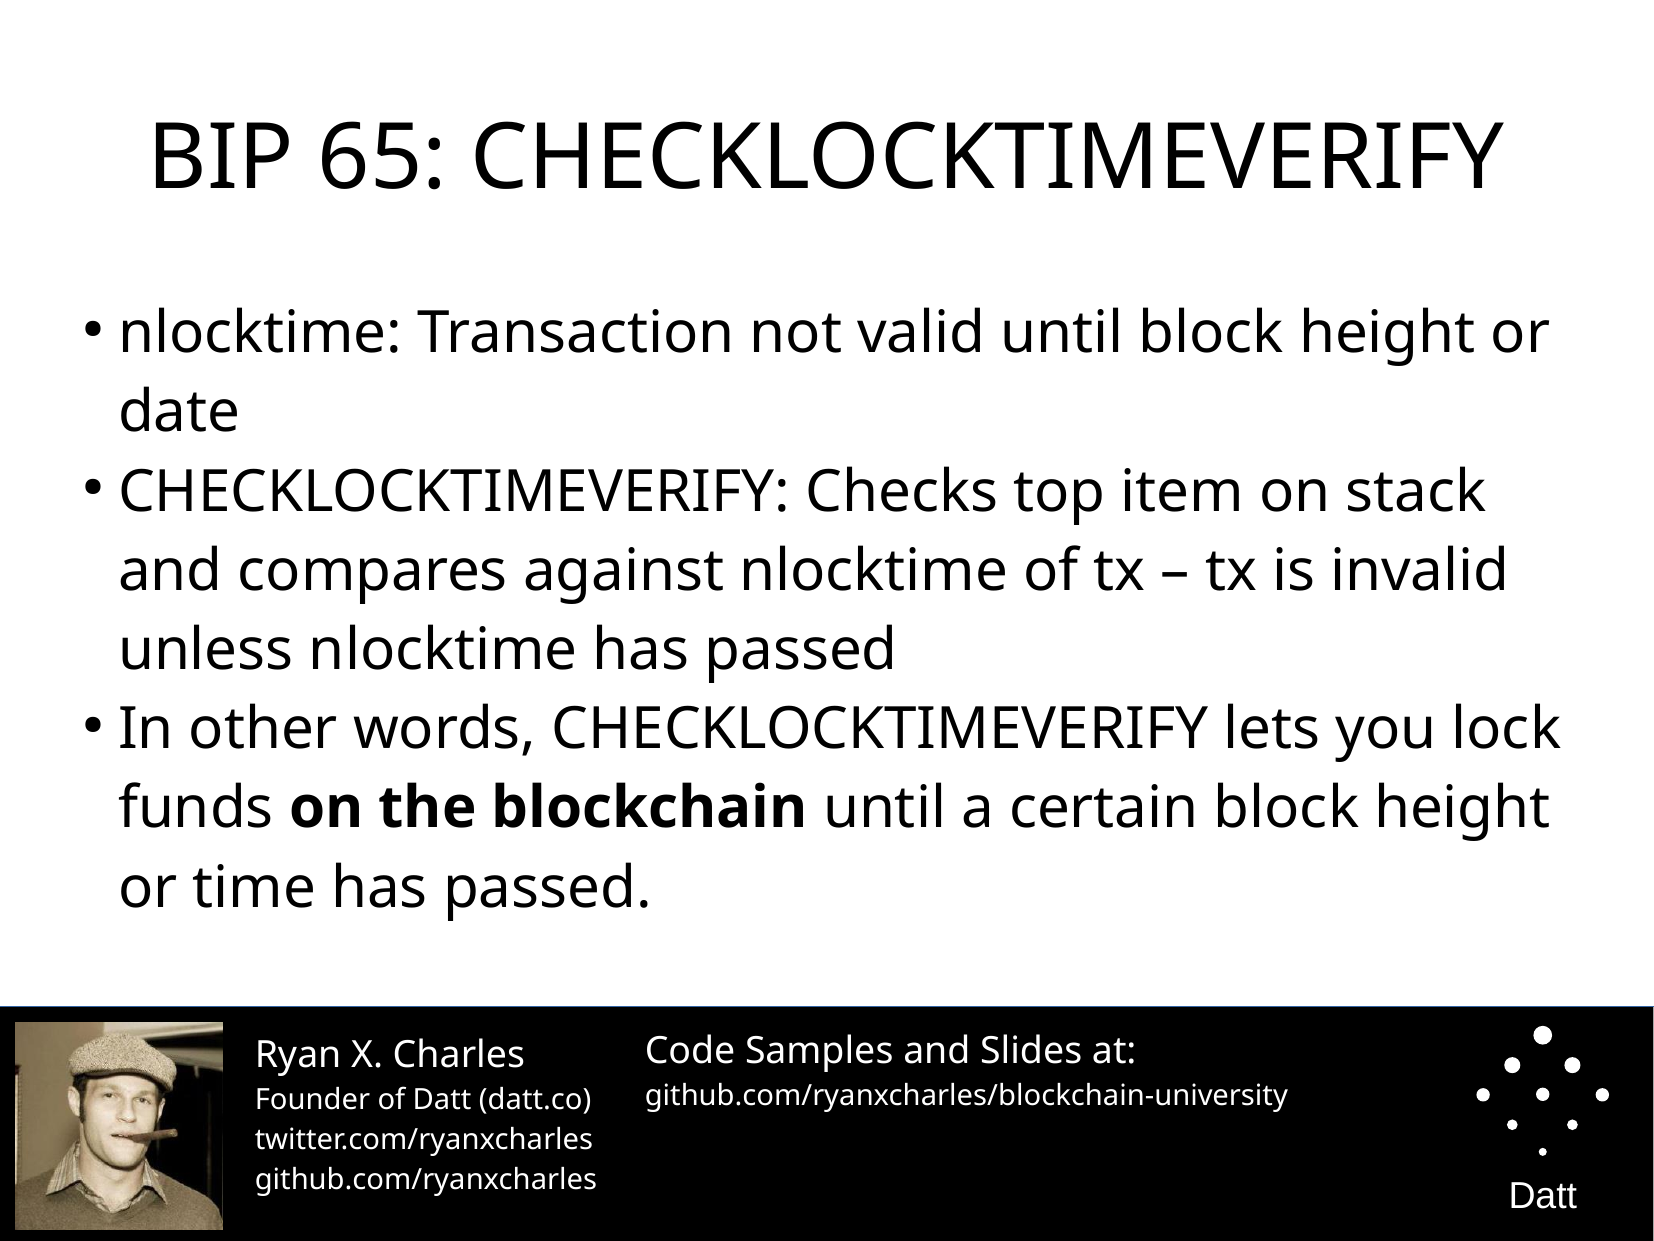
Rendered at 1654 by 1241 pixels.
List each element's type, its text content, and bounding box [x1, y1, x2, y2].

picture [1475, 1023, 1611, 1159]
text_box [0, 1006, 1654, 1241]
title BIP 65: CHECKLOCKTIMEVERIFY [82, 49, 1571, 257]
text_box Code Samples and Slides at: github.com/ryanxcharles/blockchain-university [630, 1015, 1403, 1156]
text_box Ryan X. Charles Founder of Datt (datt.co) twitter.com/ryanxcharles github.com/ryanxcharles [240, 1020, 976, 1241]
subtitle nlocktime: Transaction not valid until block height or date CHECKLOCKTIMEVERIFY: Checks top item on stack and compares against nlocktime of tx – tx is invalid unless nlocktime has passed In other words, CHECKLOCKTIMEVERIFY lets you lock funds on the blockchain until a certain block height or time has passed. [82, 290, 1571, 1010]
text_box Datt [1452, 1167, 1633, 1241]
picture [15, 1022, 223, 1231]
